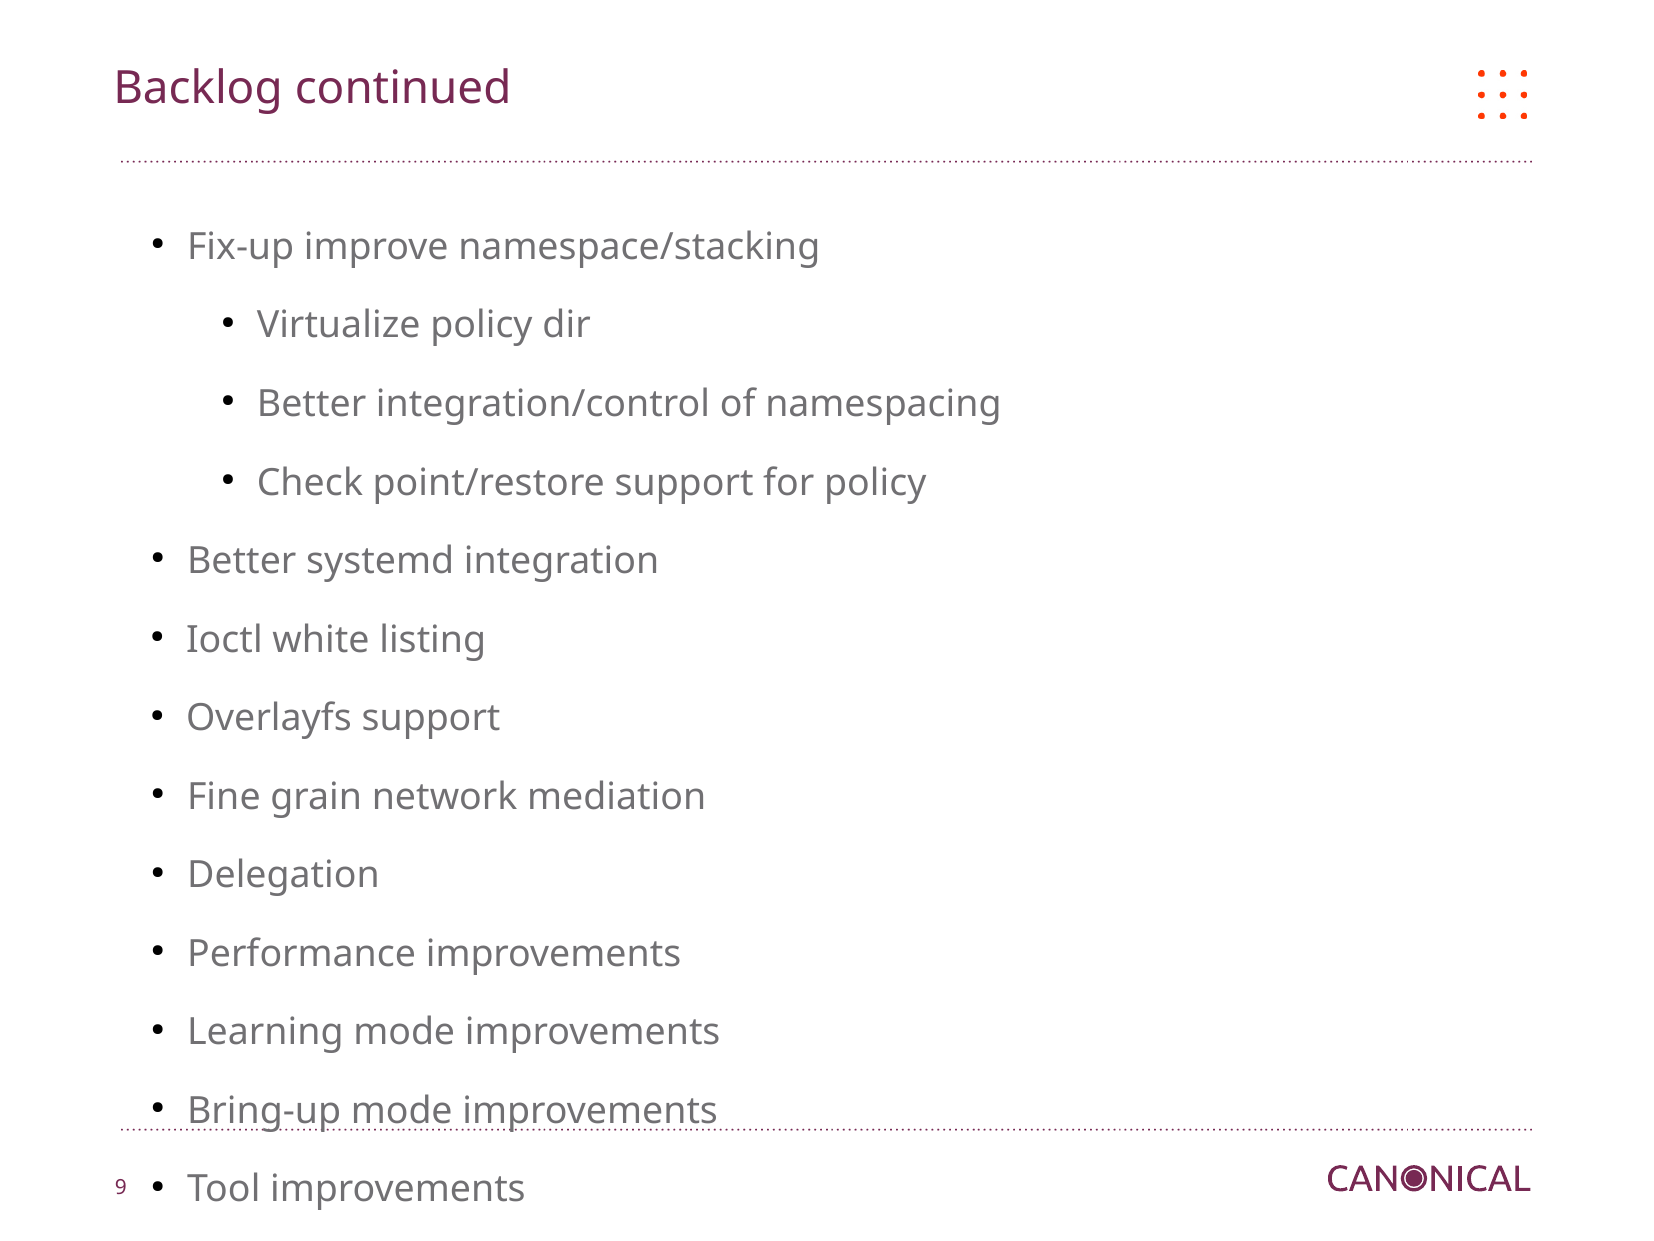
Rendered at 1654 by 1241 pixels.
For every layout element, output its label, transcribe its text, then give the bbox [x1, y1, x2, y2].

title Backlog continued [113, 64, 1382, 107]
picture [111, 159, 1533, 166]
list Fix-up improve namespace/stacking Virtualize policy dir Better integration/control of namespacing Check point/restore support for policy Better systemd integration Ioctl white listing Overlayfs support Fine grain network mediation Delegation Performance improvements Learning mode improvements Bring-up mode improvements Tool improvements ... [115, 206, 1540, 1124]
picture [111, 1127, 1533, 1134]
picture [1478, 70, 1527, 119]
